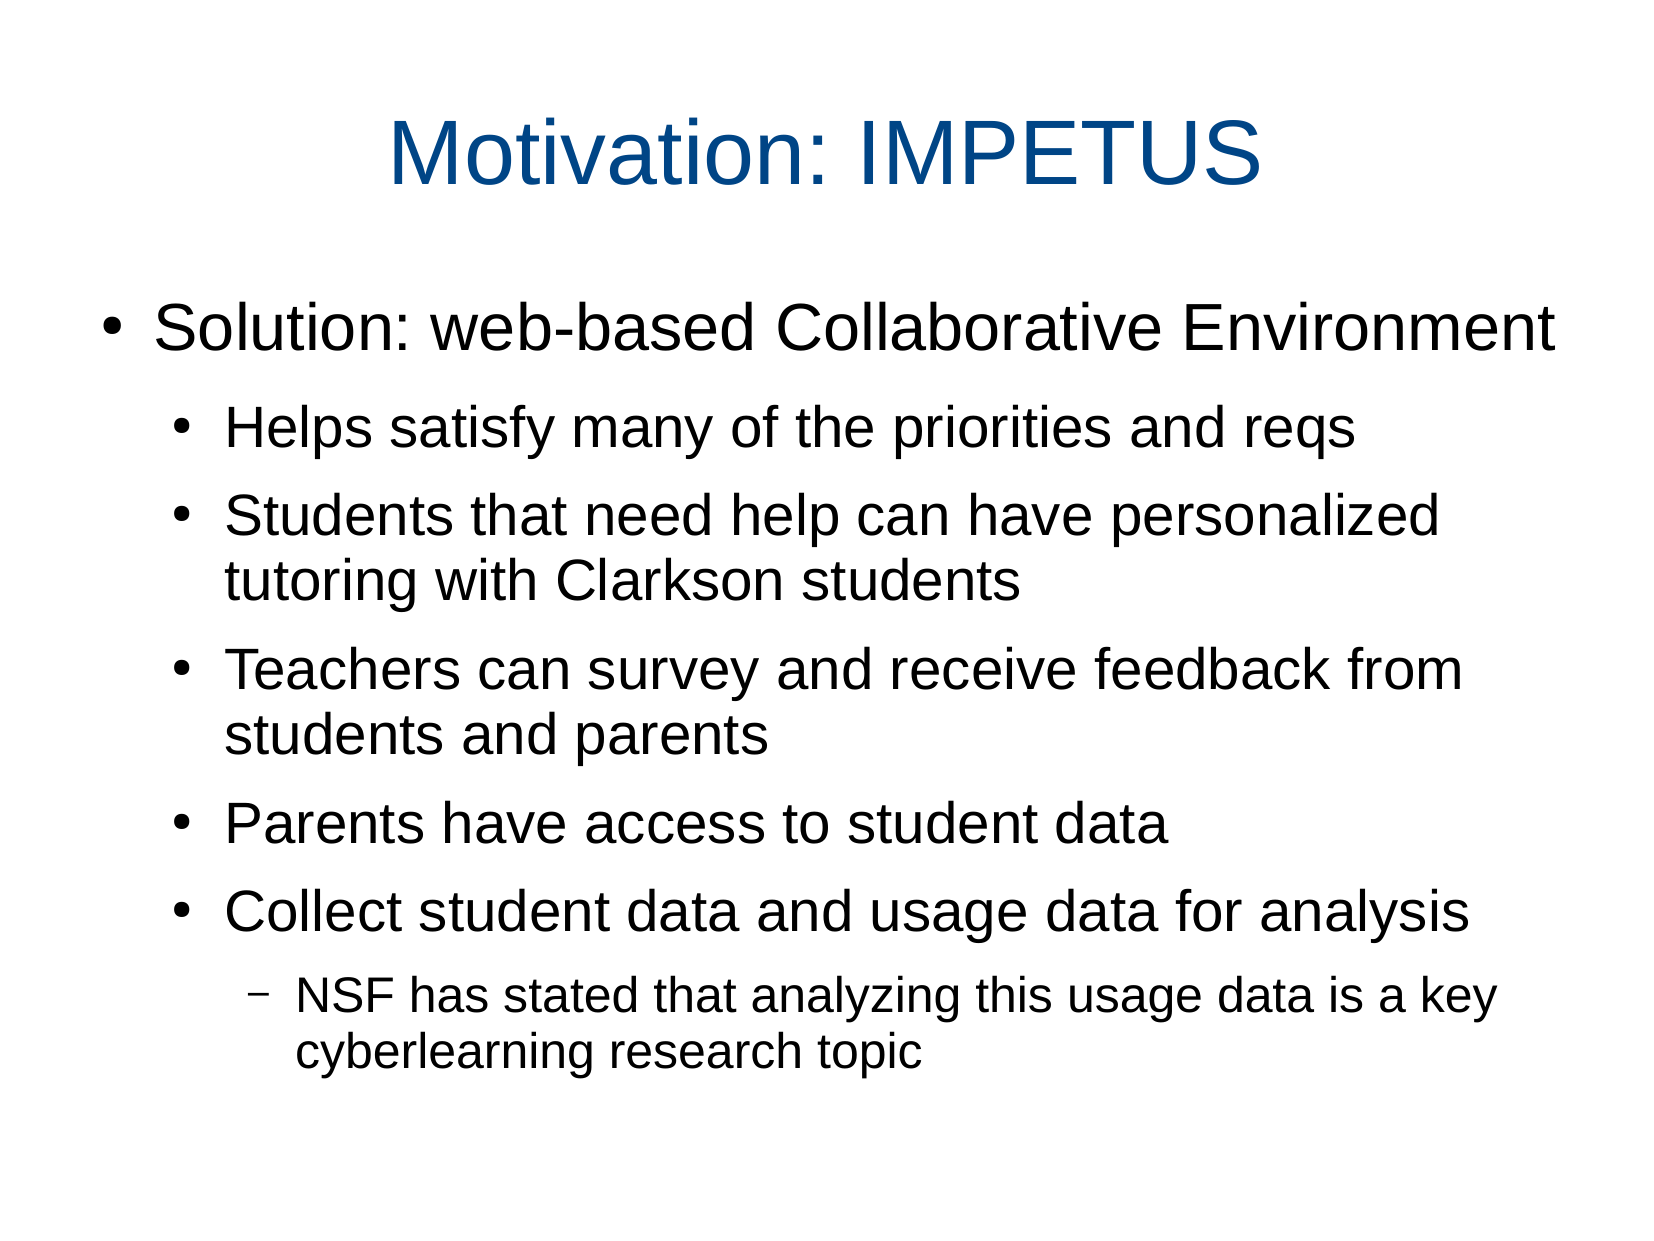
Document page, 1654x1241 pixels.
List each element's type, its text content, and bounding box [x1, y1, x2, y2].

list Solution: web-based Collaborative Environment Helps satisfy many of the priorities and reqs Students that need help can have personalized tutoring with Clarkson students Teachers can survey and receive feedback from students and parents Parents have access to student data Collect student data and usage data for analysis NSF has stated that analyzing this usage data is a key cyberlearning research topic [82, 290, 1571, 1109]
title Motivation: IMPETUS [82, 49, 1571, 257]
